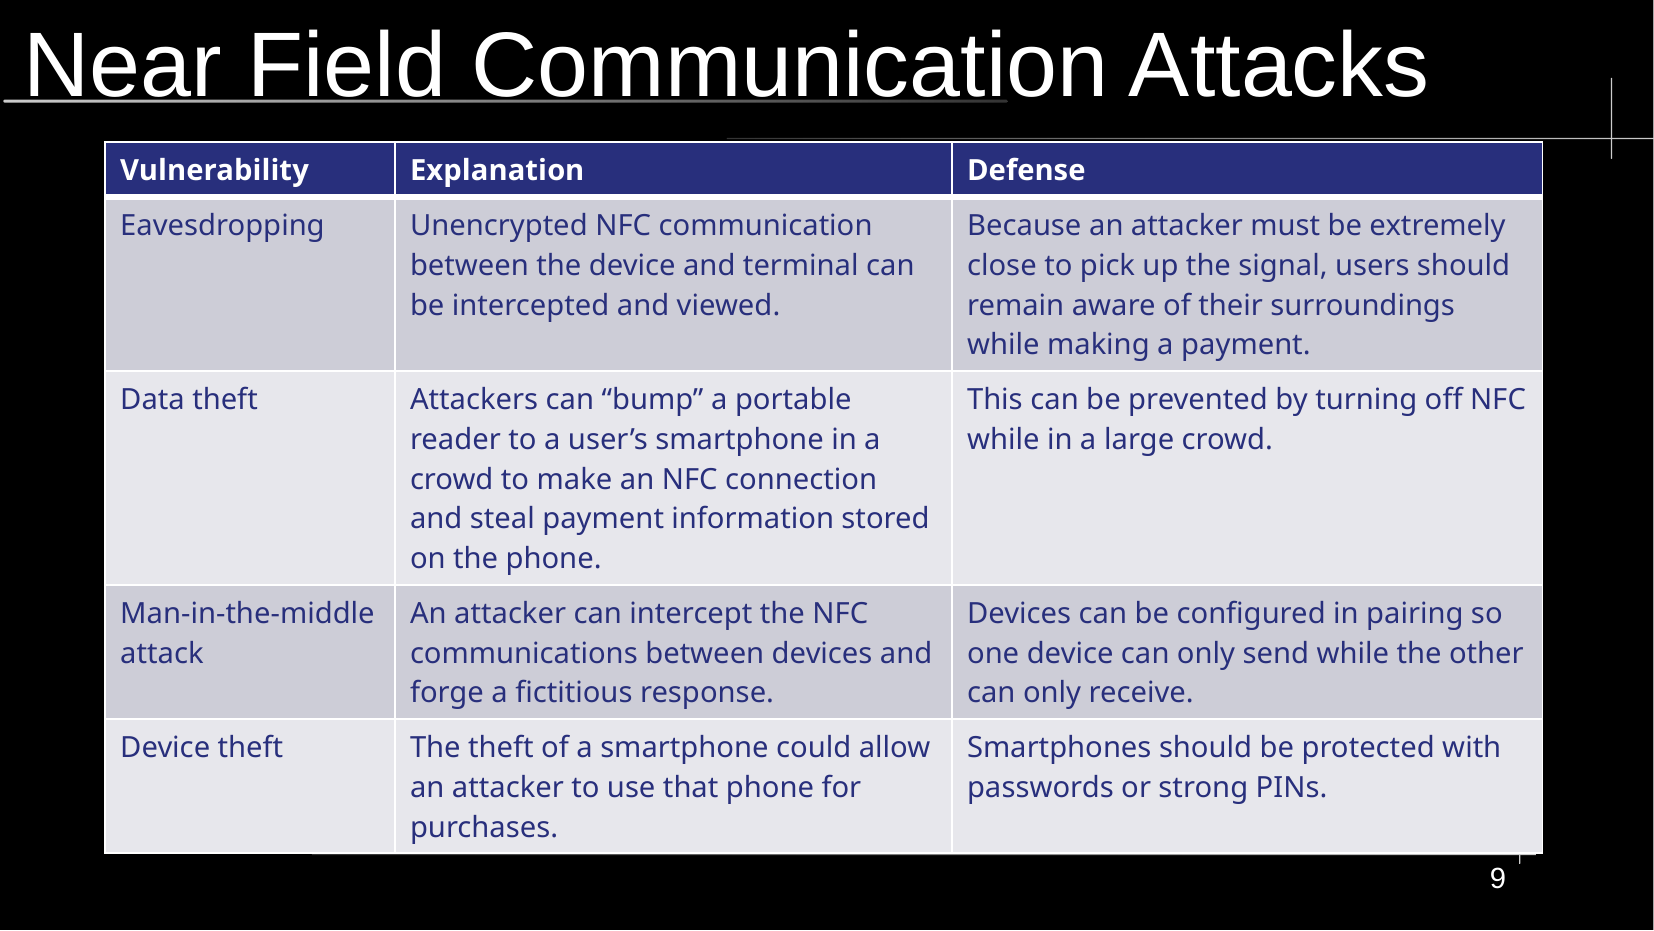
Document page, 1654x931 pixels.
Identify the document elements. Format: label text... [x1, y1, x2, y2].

table_cell This can be prevented by turning off NFC while in a large crowd. [953, 372, 1542, 584]
table_cell Attackers can “bump” a portable reader to a user’s smartphone in a crowd to make an NFC connection and steal payment information stored on the phone. [396, 372, 951, 584]
table_header Explanation [396, 143, 951, 194]
table_cell Devices can be configured in pairing so one device can only send while the other can only receive. [953, 586, 1542, 718]
table_cell An attacker can intercept the NFC communications between devices and forge a fictitious response. [396, 586, 951, 718]
table_cell Man-in-the-middle attack [106, 586, 394, 718]
table_cell Eavesdropping [106, 200, 394, 370]
table_cell Because an attacker must be extremely close to pick up the signal, users should remain aware of their surroundings while making a payment. [953, 200, 1542, 370]
table_cell Data theft [106, 372, 394, 584]
table_cell Device theft [106, 720, 394, 852]
table_header Defense [953, 143, 1542, 194]
table_cell Unencrypted NFC communication between the device and terminal can be intercepted and viewed. [396, 200, 951, 370]
table_cell Smartphones should be protected with passwords or strong PINs. [953, 720, 1542, 852]
table_header Vulnerability [106, 143, 394, 194]
table_cell The theft of a smartphone could allow an attacker to use that phone for purchases. [396, 720, 951, 852]
title Near Field Communication Attacks [23, 11, 1589, 119]
